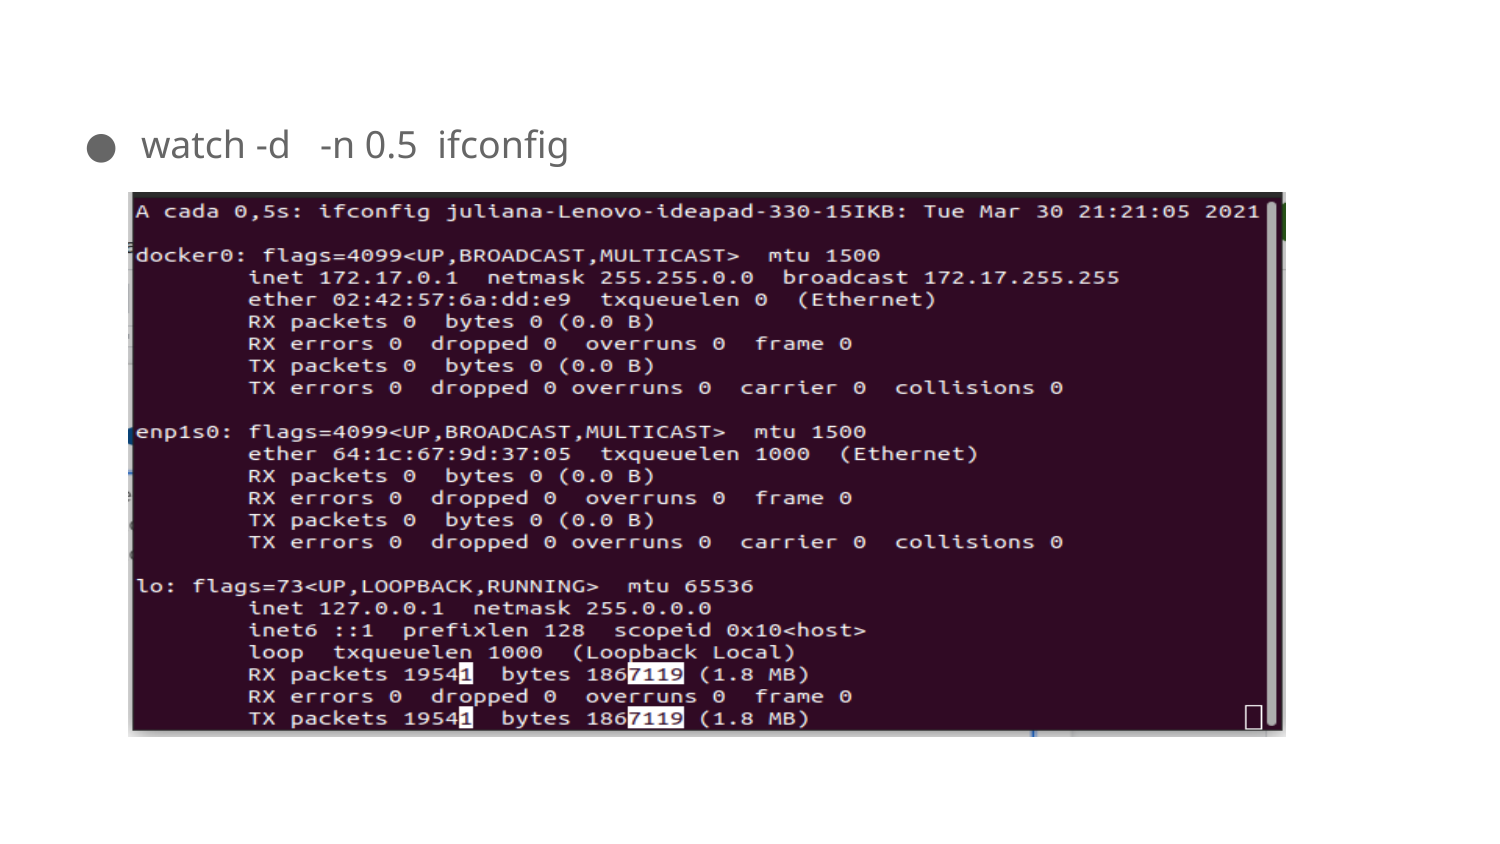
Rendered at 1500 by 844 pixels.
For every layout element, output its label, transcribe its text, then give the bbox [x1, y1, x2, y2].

list watch -d -n 0.5 ifconfig [51, 95, 1449, 657]
picture [128, 192, 1286, 737]
